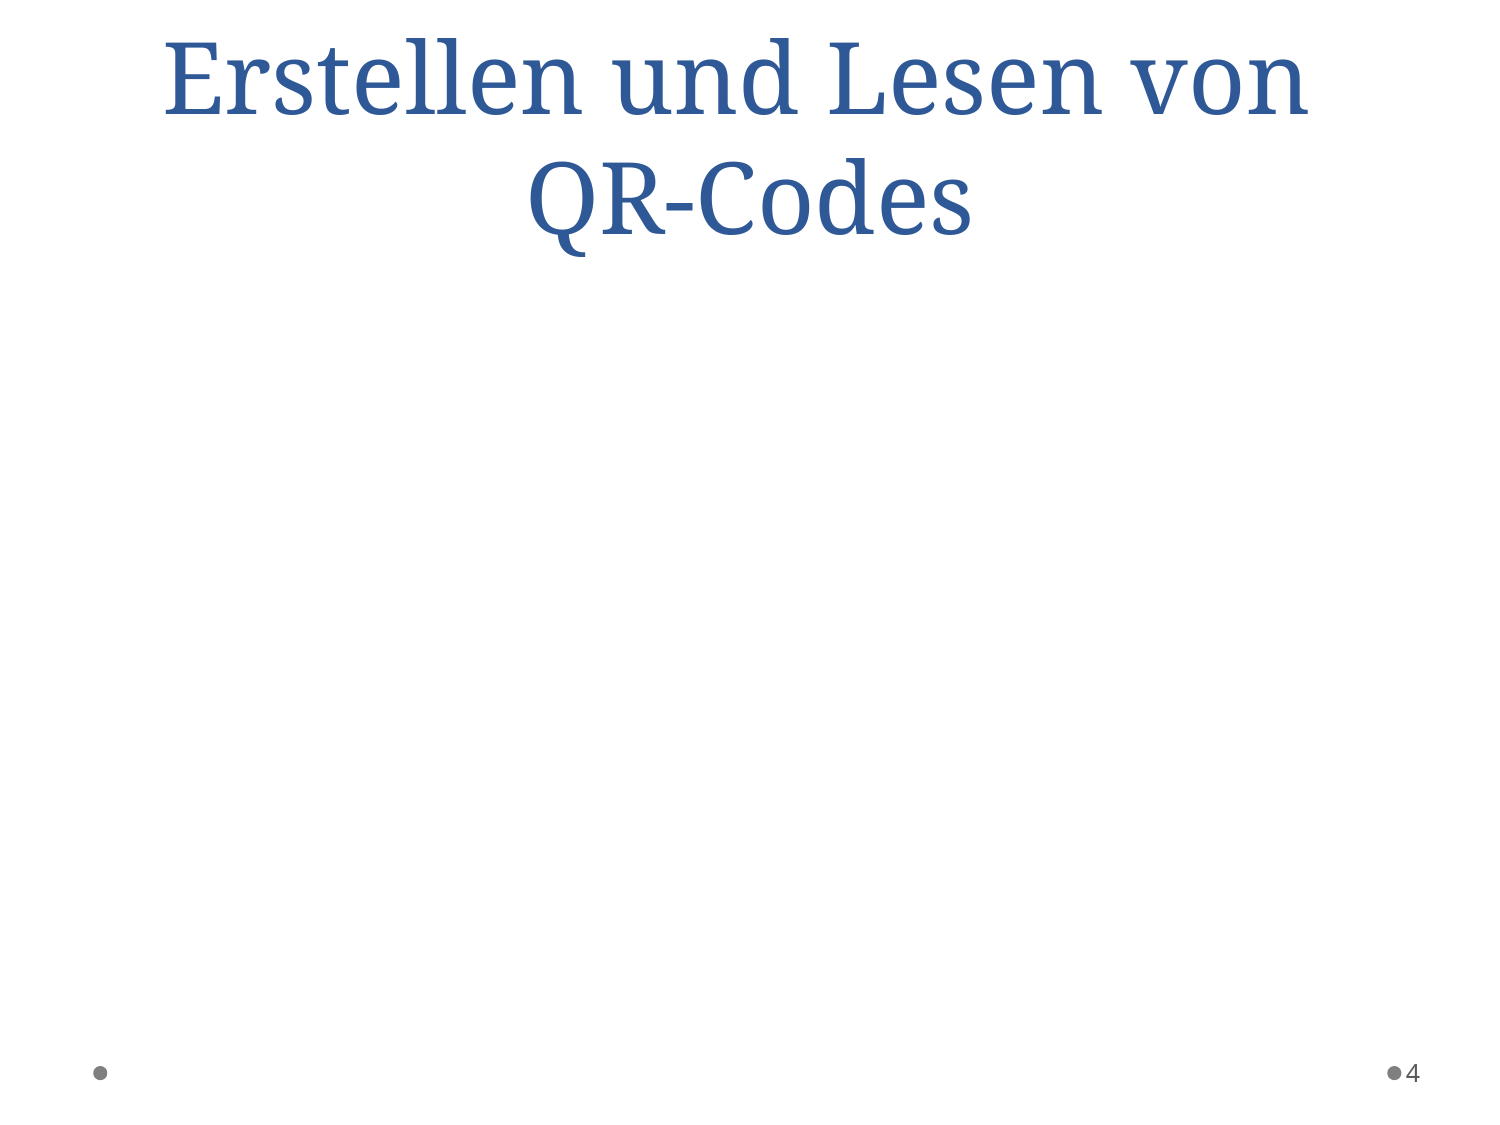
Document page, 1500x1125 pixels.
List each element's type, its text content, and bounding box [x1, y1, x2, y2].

title Erstellen und Lesen von QR-Codes [75, 0, 1426, 263]
text_box <Nummer> [1401, 1042, 1494, 1103]
